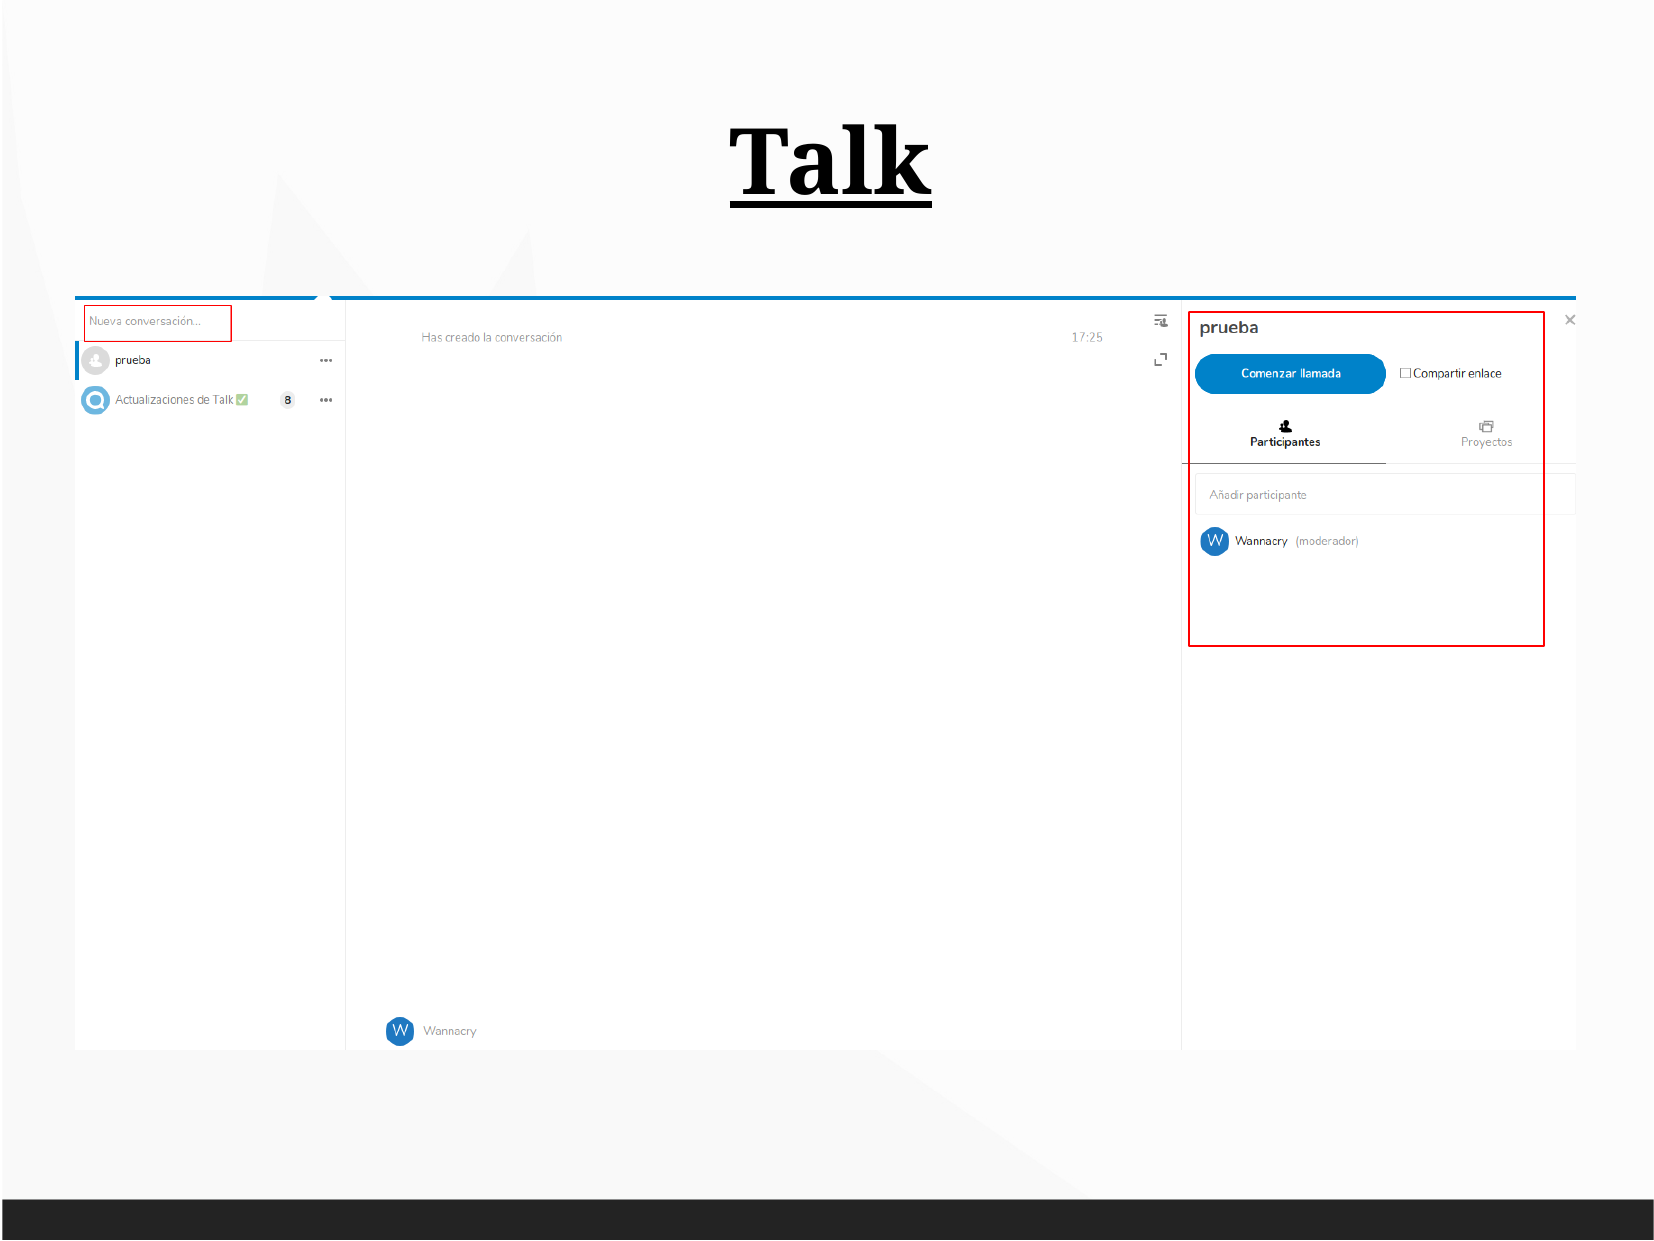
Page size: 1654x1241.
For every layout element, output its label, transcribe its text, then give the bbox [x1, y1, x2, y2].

picture [2, 0, 1654, 1241]
title Talk [86, 55, 1576, 263]
